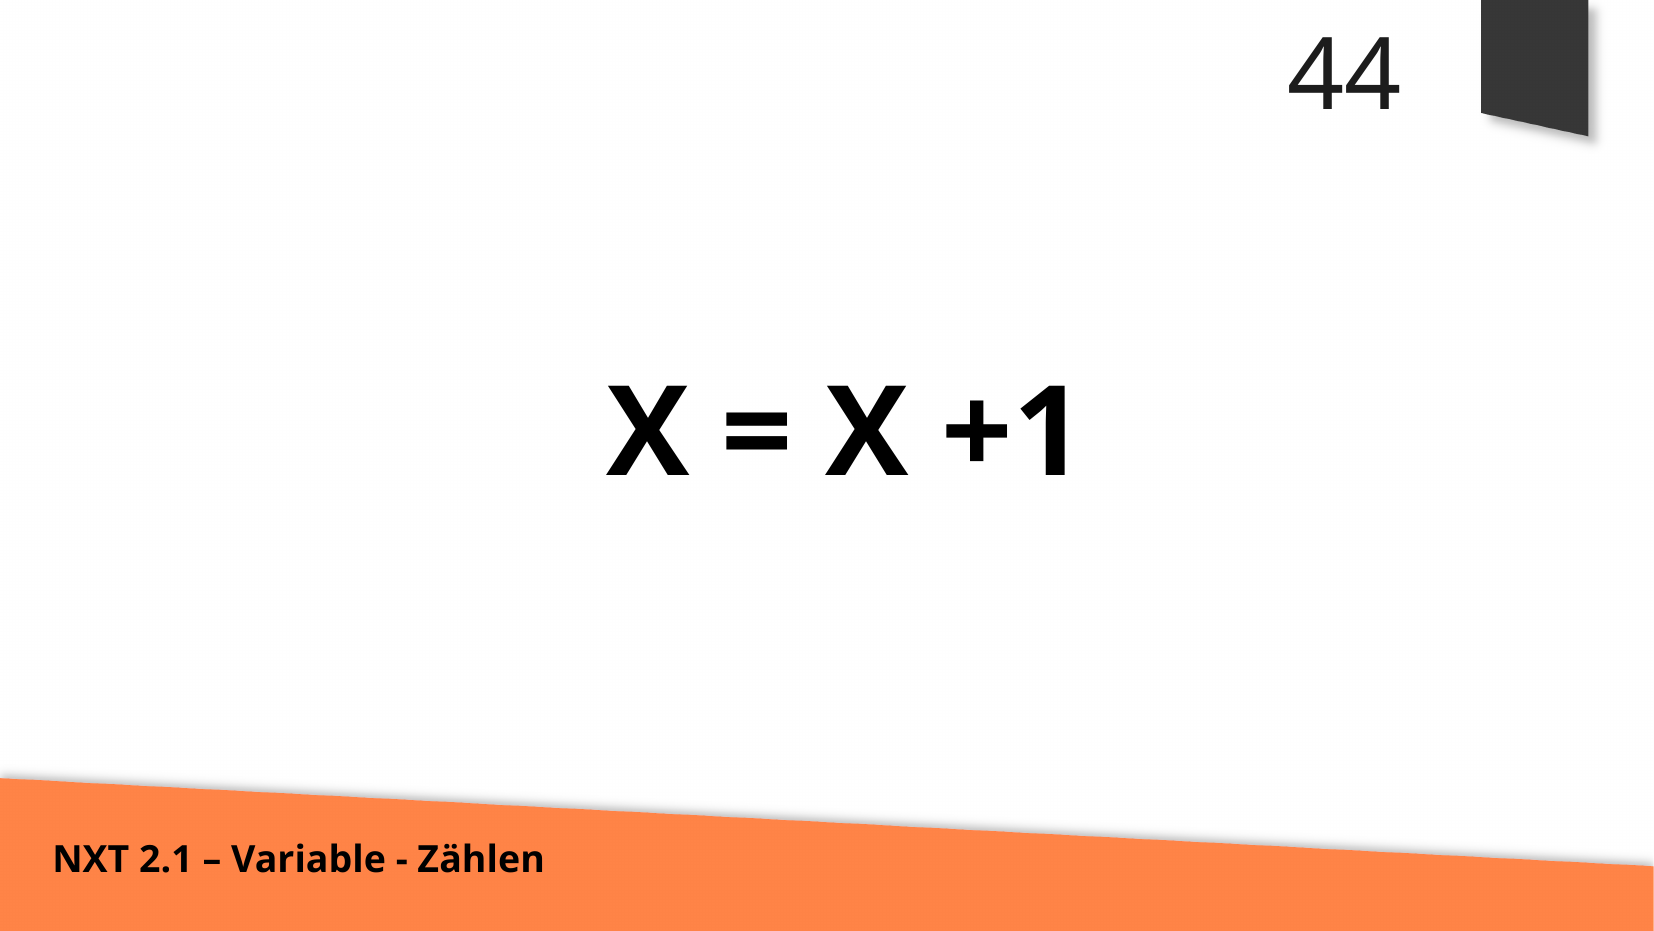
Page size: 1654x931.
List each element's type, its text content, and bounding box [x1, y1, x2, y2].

text_box NXT 2.1 – Variable - Zählen [37, 825, 751, 901]
text_box <Foliennummer> [1463, 0, 1602, 157]
title X = X +1 [120, 337, 1501, 518]
picture [0, 0, 1654, 931]
